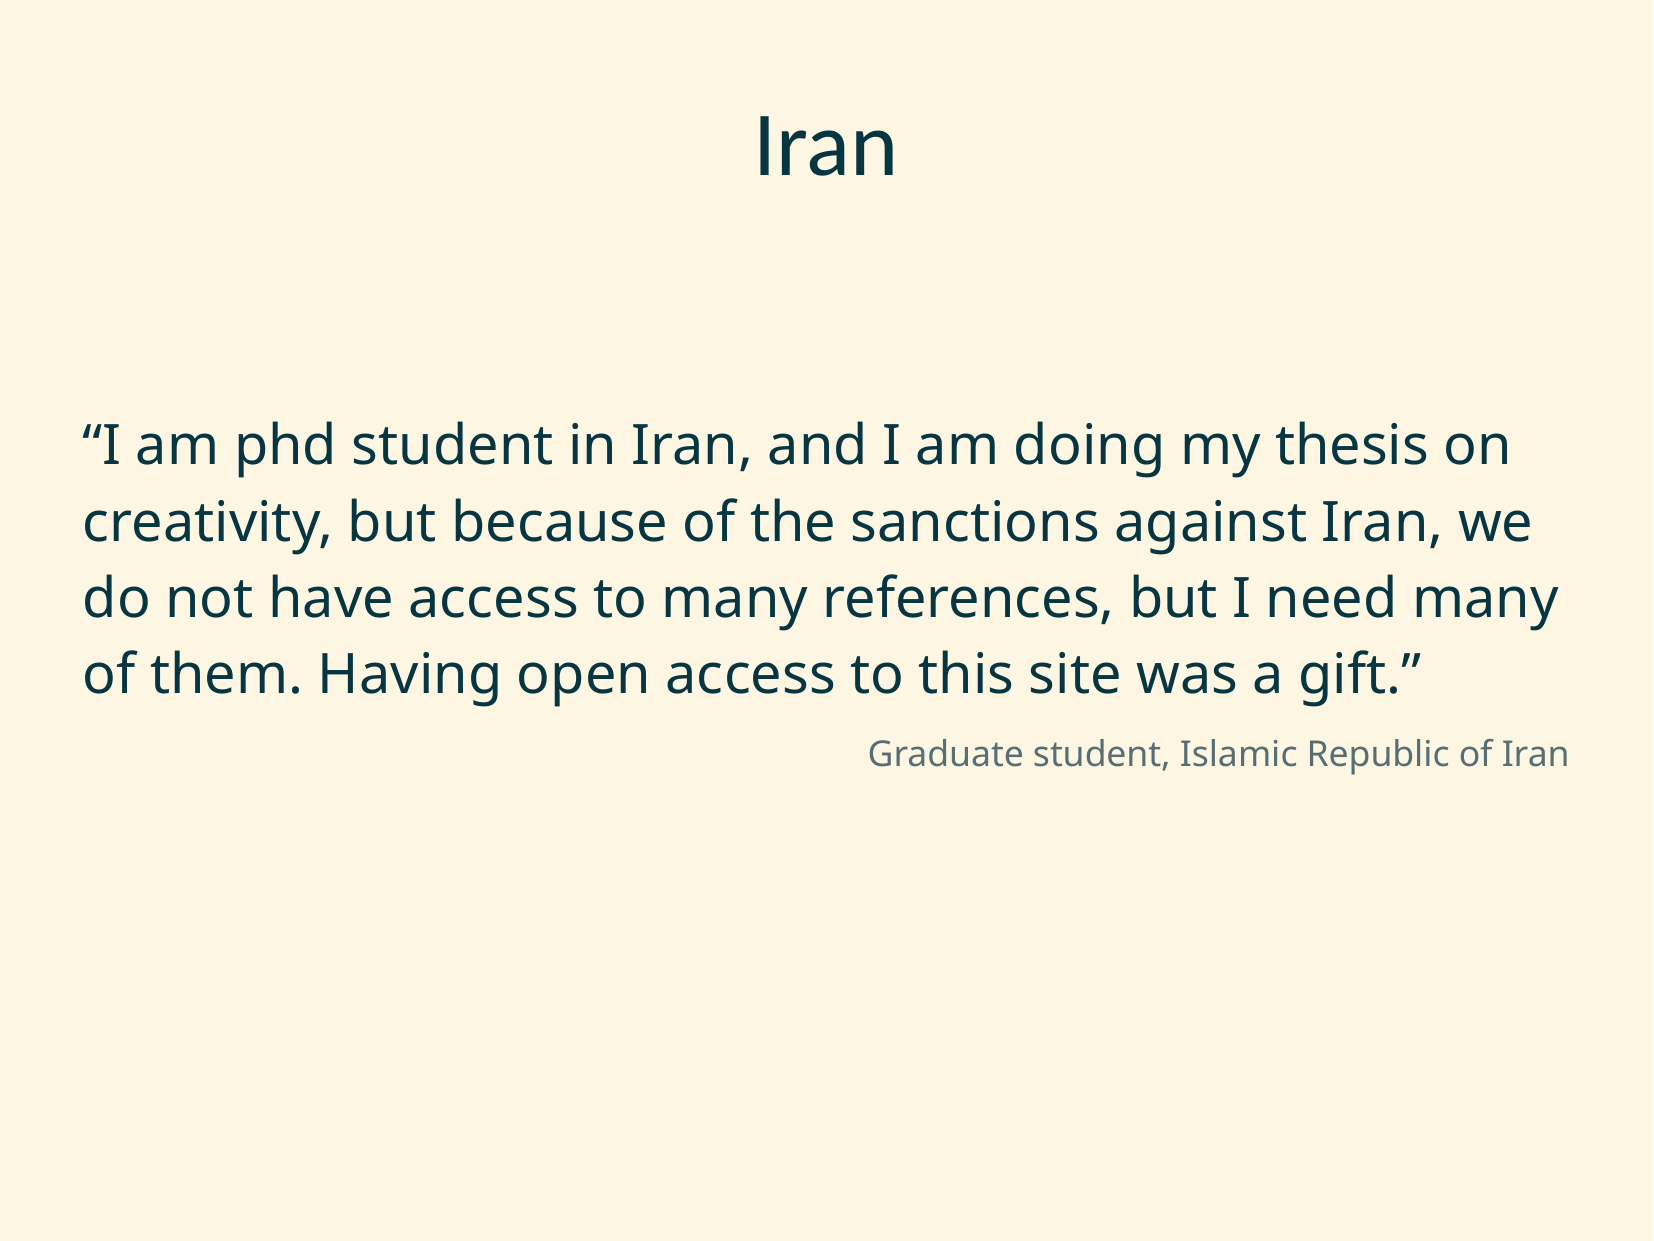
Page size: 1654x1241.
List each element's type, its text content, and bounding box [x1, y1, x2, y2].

title Iran [82, 49, 1571, 257]
list “I am phd student in Iran, and I am doing my thesis on creativity, but because of the sanctions against Iran, we do not have access to many references, but I need many of them. Having open access to this site was a gift.” Graduate student, Islamic Republic of Iran [82, 405, 1571, 826]
